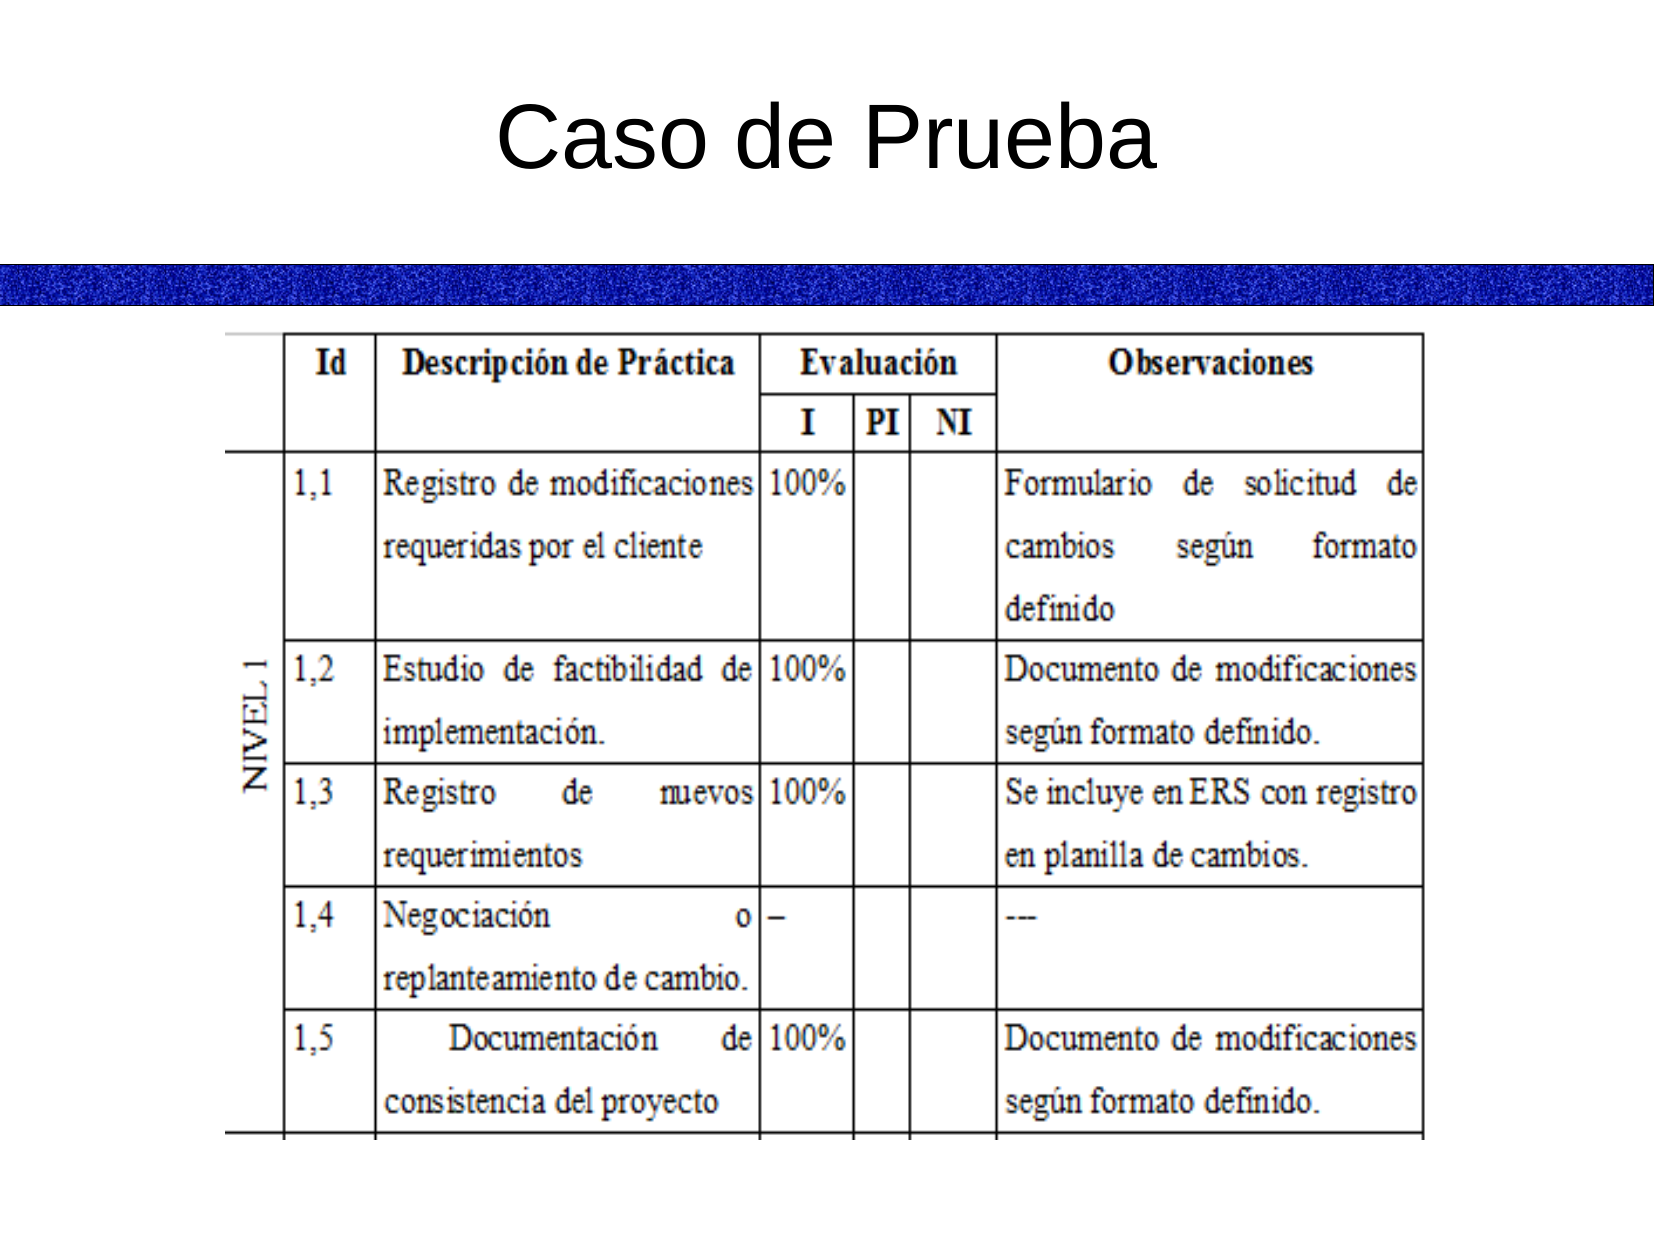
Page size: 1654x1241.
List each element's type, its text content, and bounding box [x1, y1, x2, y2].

title Caso de Prueba [58, 14, 1595, 260]
picture [0, 265, 1653, 305]
picture [225, 323, 1432, 1140]
